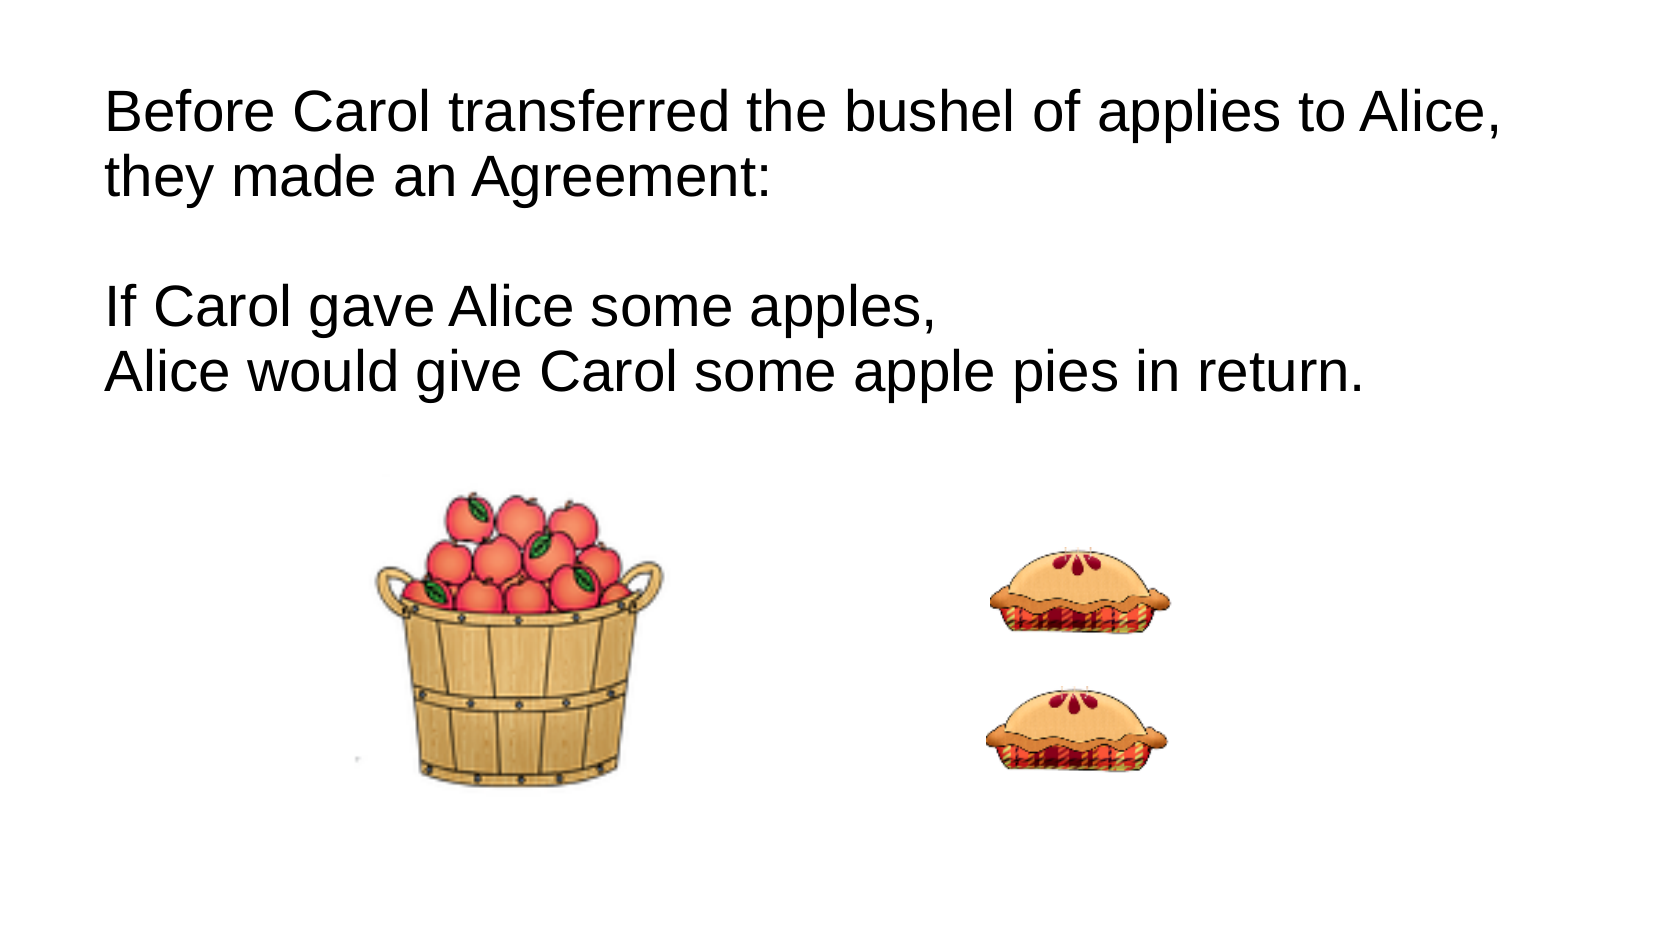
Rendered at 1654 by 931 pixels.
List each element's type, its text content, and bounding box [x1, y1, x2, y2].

picture [986, 686, 1170, 774]
text_box Before Carol transferred the bushel of applies to Alice, they made an Agreement: If Carol gave Alice some apples, Alice would give Carol some apple pies in return. [90, 71, 1591, 412]
picture [315, 474, 676, 811]
picture [990, 547, 1173, 636]
